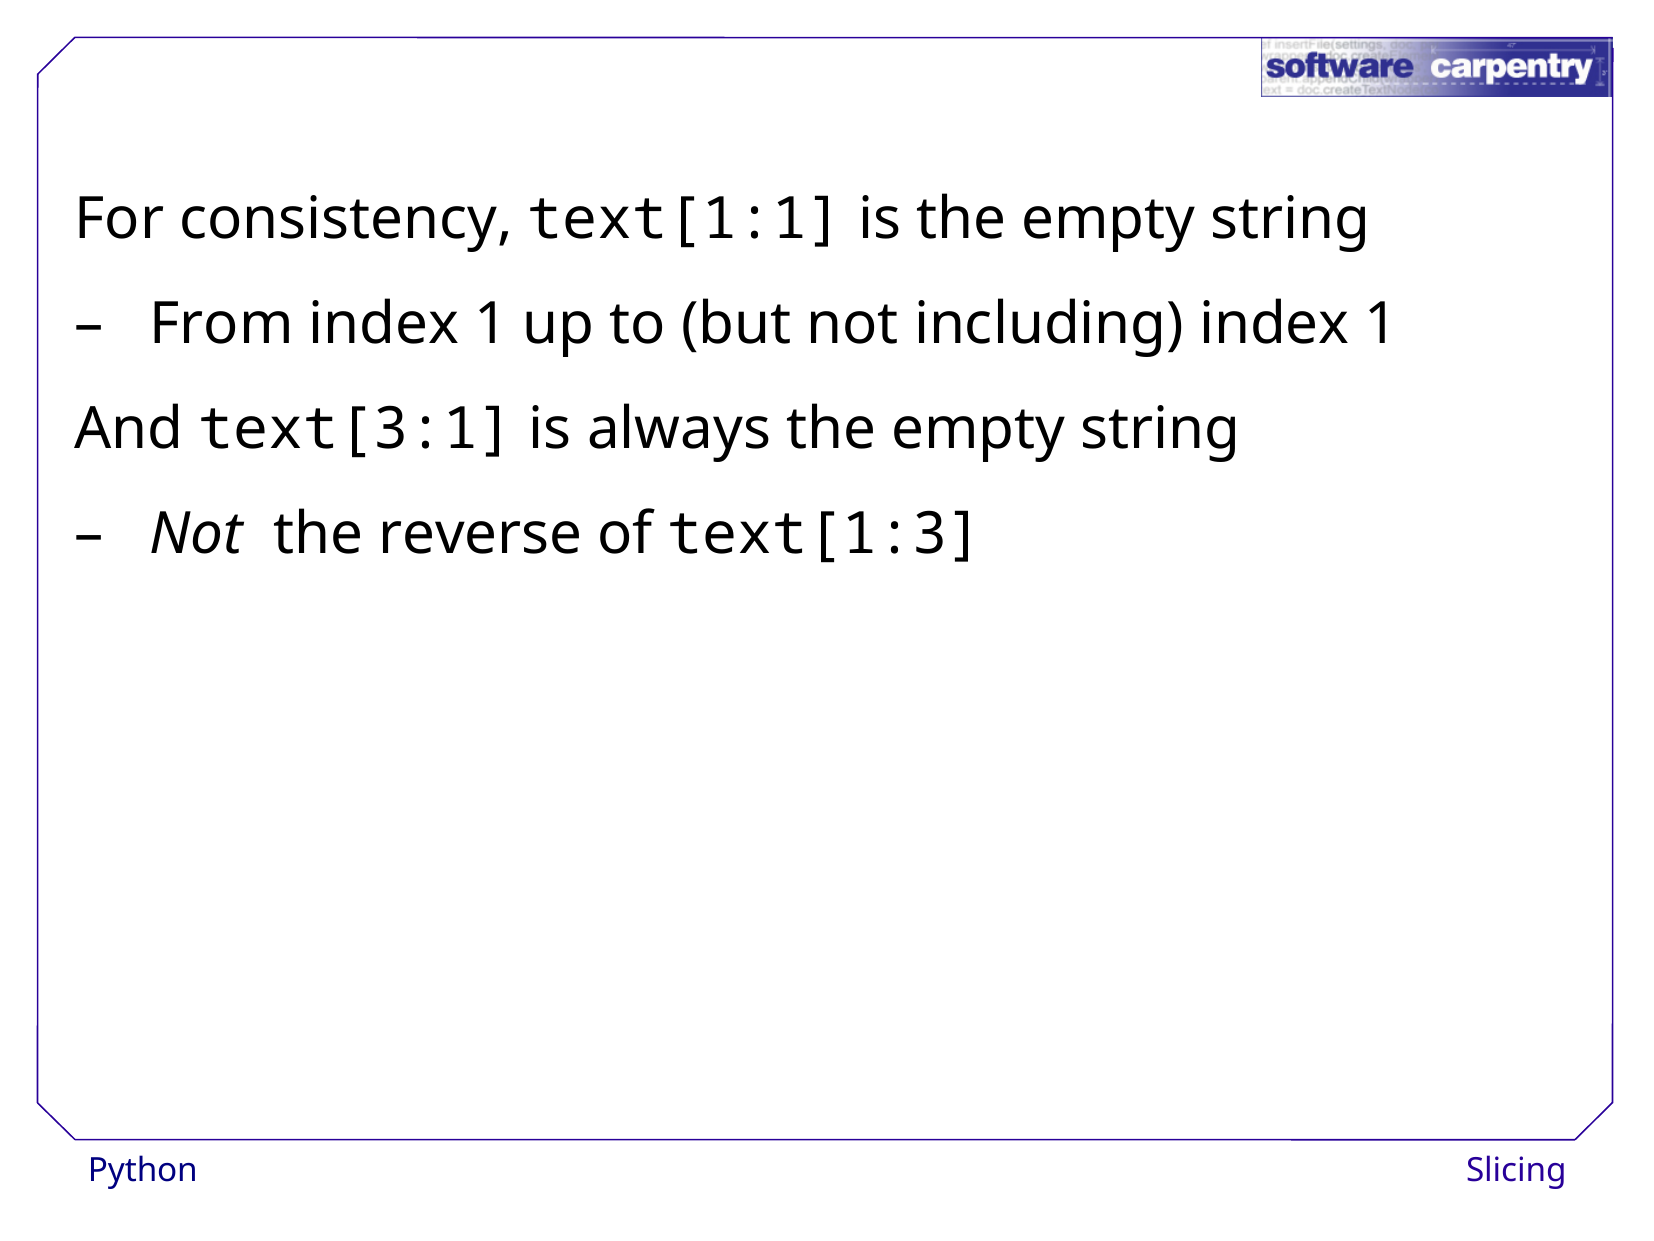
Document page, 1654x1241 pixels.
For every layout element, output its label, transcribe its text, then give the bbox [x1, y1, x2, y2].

text_box For consistency, text[1:1] is the empty string – From index 1 up to (but not including) index 1 And text[3:1] is always the empty string – Not the reverse of text[1:3] [59, 137, 1564, 574]
picture [1261, 39, 1613, 97]
